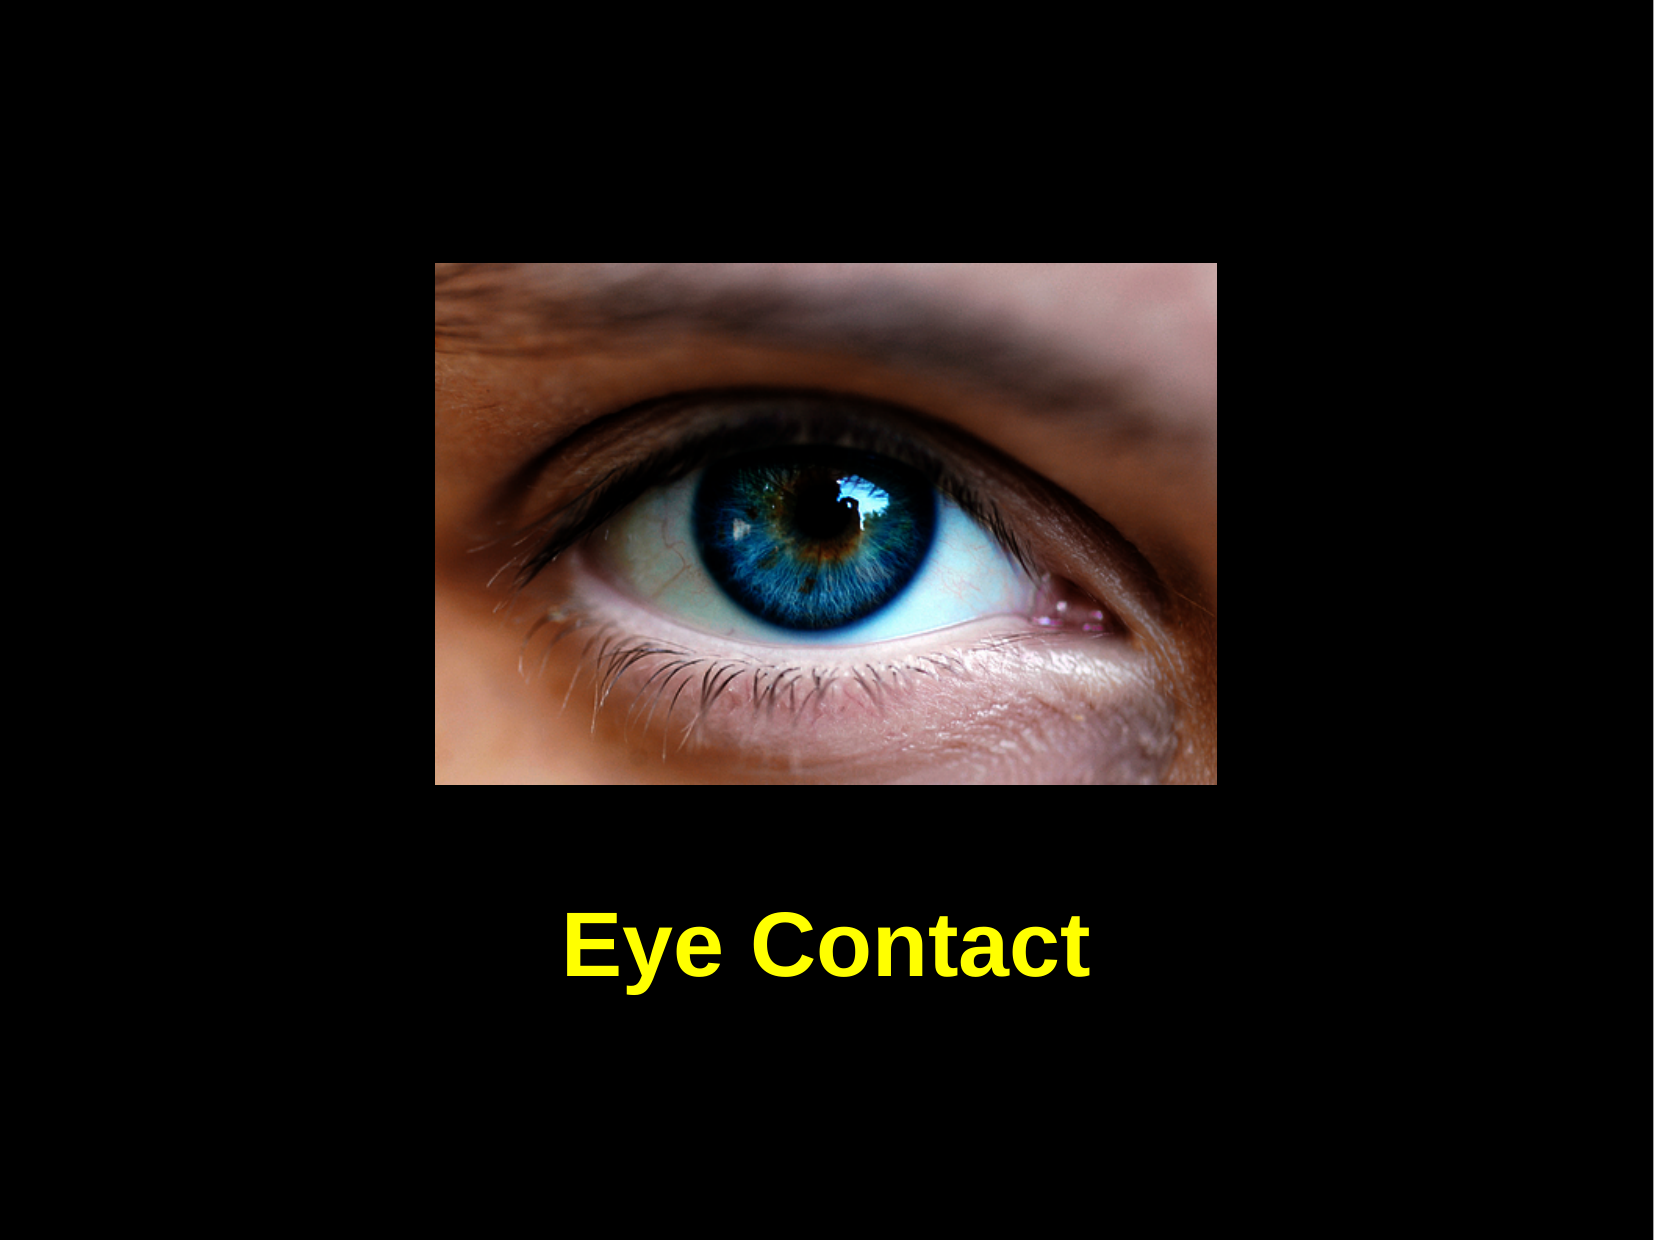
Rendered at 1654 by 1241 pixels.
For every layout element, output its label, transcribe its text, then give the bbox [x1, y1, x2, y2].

title Eye Contact [82, 848, 1571, 1041]
picture [435, 263, 1217, 785]
